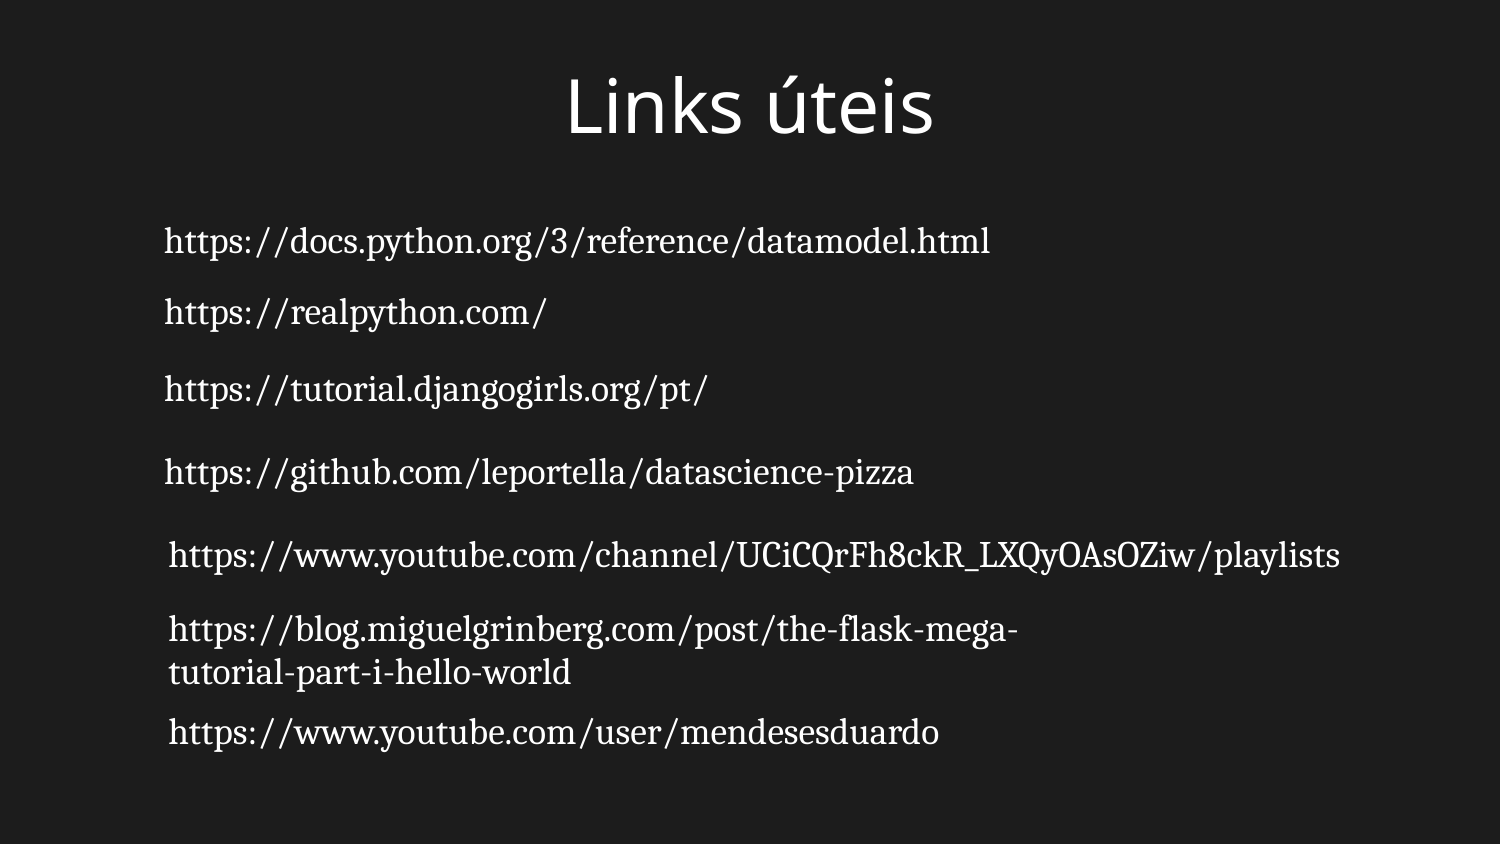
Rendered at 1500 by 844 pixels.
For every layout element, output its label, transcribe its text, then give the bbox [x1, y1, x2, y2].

text_box https://github.com/leportella/datascience-pizza [149, 443, 963, 503]
text_box https://tutorial.djangogirls.org/pt/ [149, 360, 749, 420]
text_box Links úteis [74, 33, 1425, 175]
text_box https://docs.python.org/3/reference/datamodel.html [149, 212, 1170, 316]
text_box https://www.youtube.com/channel/UCiCQrFh8ckR_LXQyOAsOZiw/playlists [153, 525, 1409, 585]
text_box https://realpython.com/ [149, 283, 579, 343]
text_box https://www.youtube.com/user/mendesesduardo [153, 702, 1016, 786]
text_box https://blog.miguelgrinberg.com/post/the-flask-mega-tutorial-part-i-hello-world [153, 600, 1063, 703]
